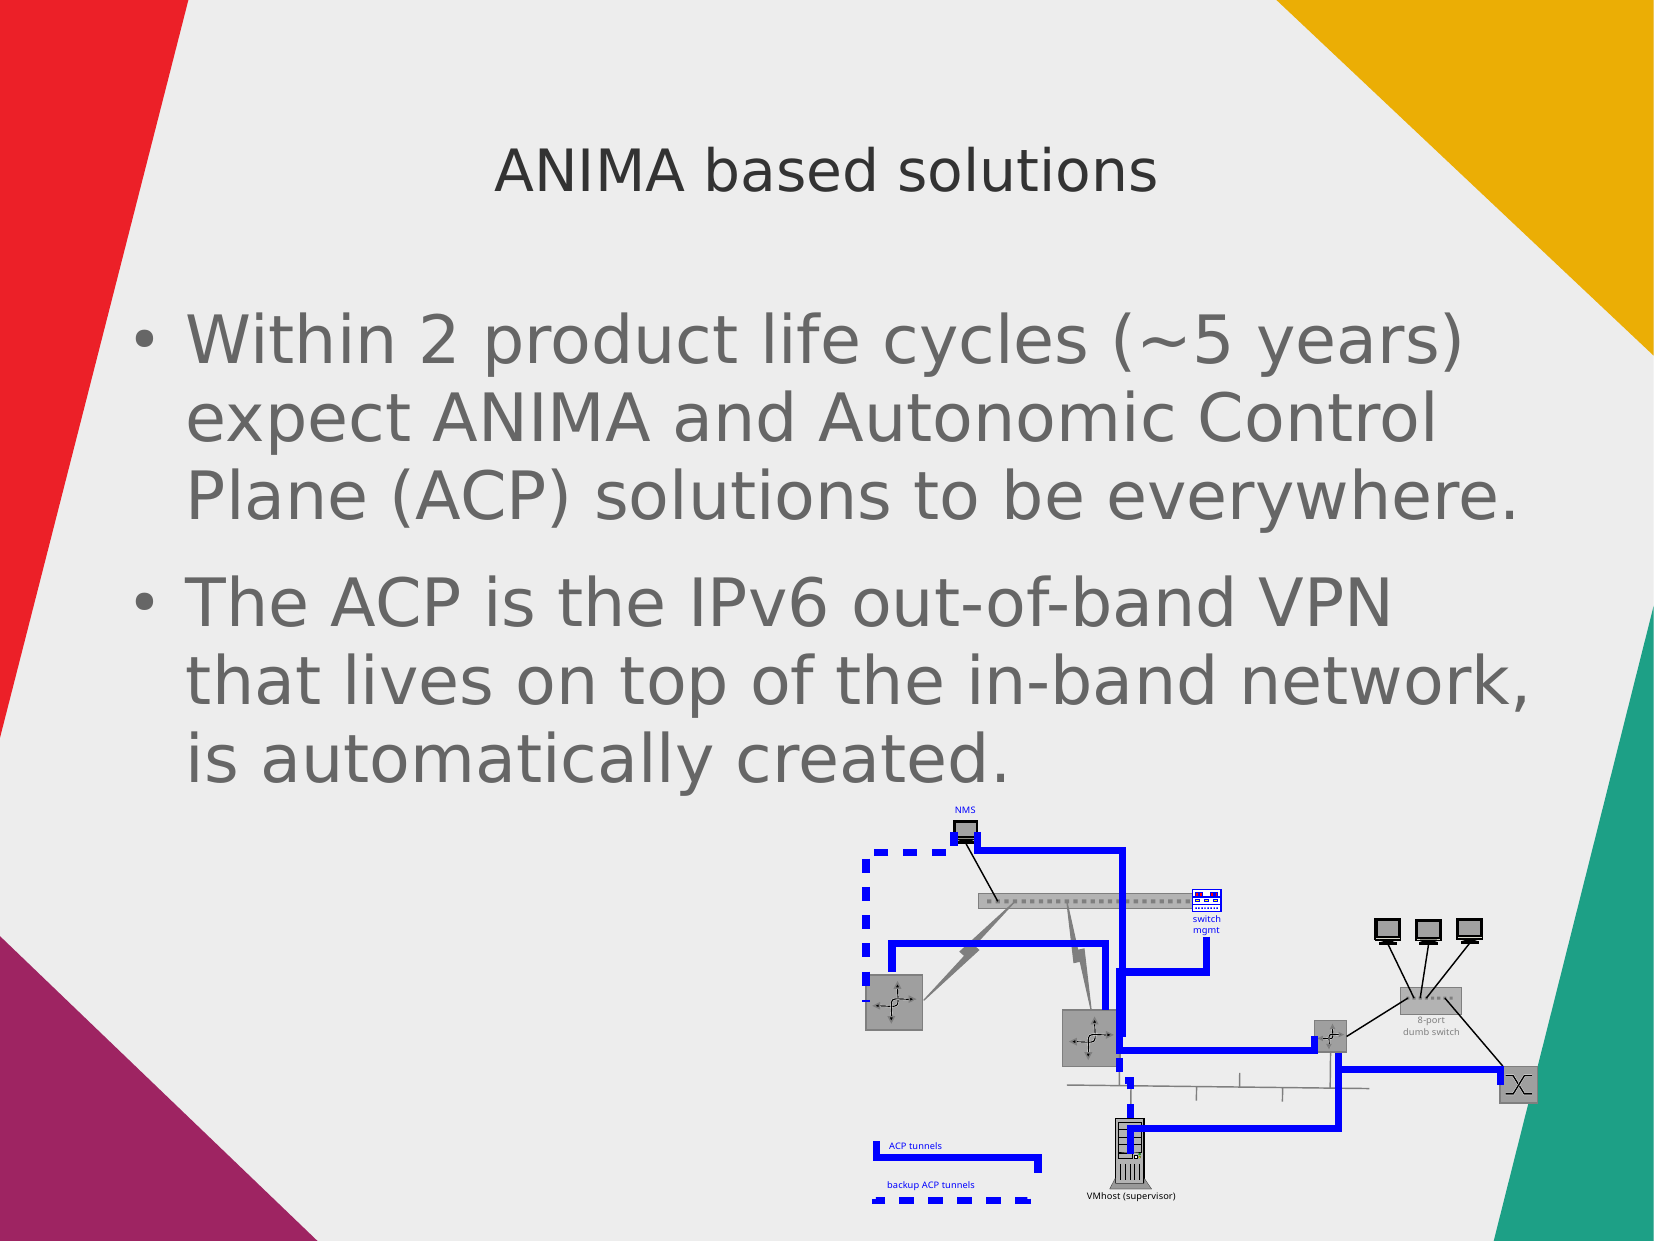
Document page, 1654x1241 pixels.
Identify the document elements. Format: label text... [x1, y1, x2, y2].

list Within 2 product life cycles (~5 years) expect ANIMA and Autonomic Control Plane (ACP) solutions to be everywhere. The ACP is the IPv6 out-of-band VPN that lives on top of the in-band network, is automatically created. [114, 302, 1539, 1033]
title ANIMA based solutions [114, 73, 1539, 271]
picture [862, 800, 1539, 1209]
